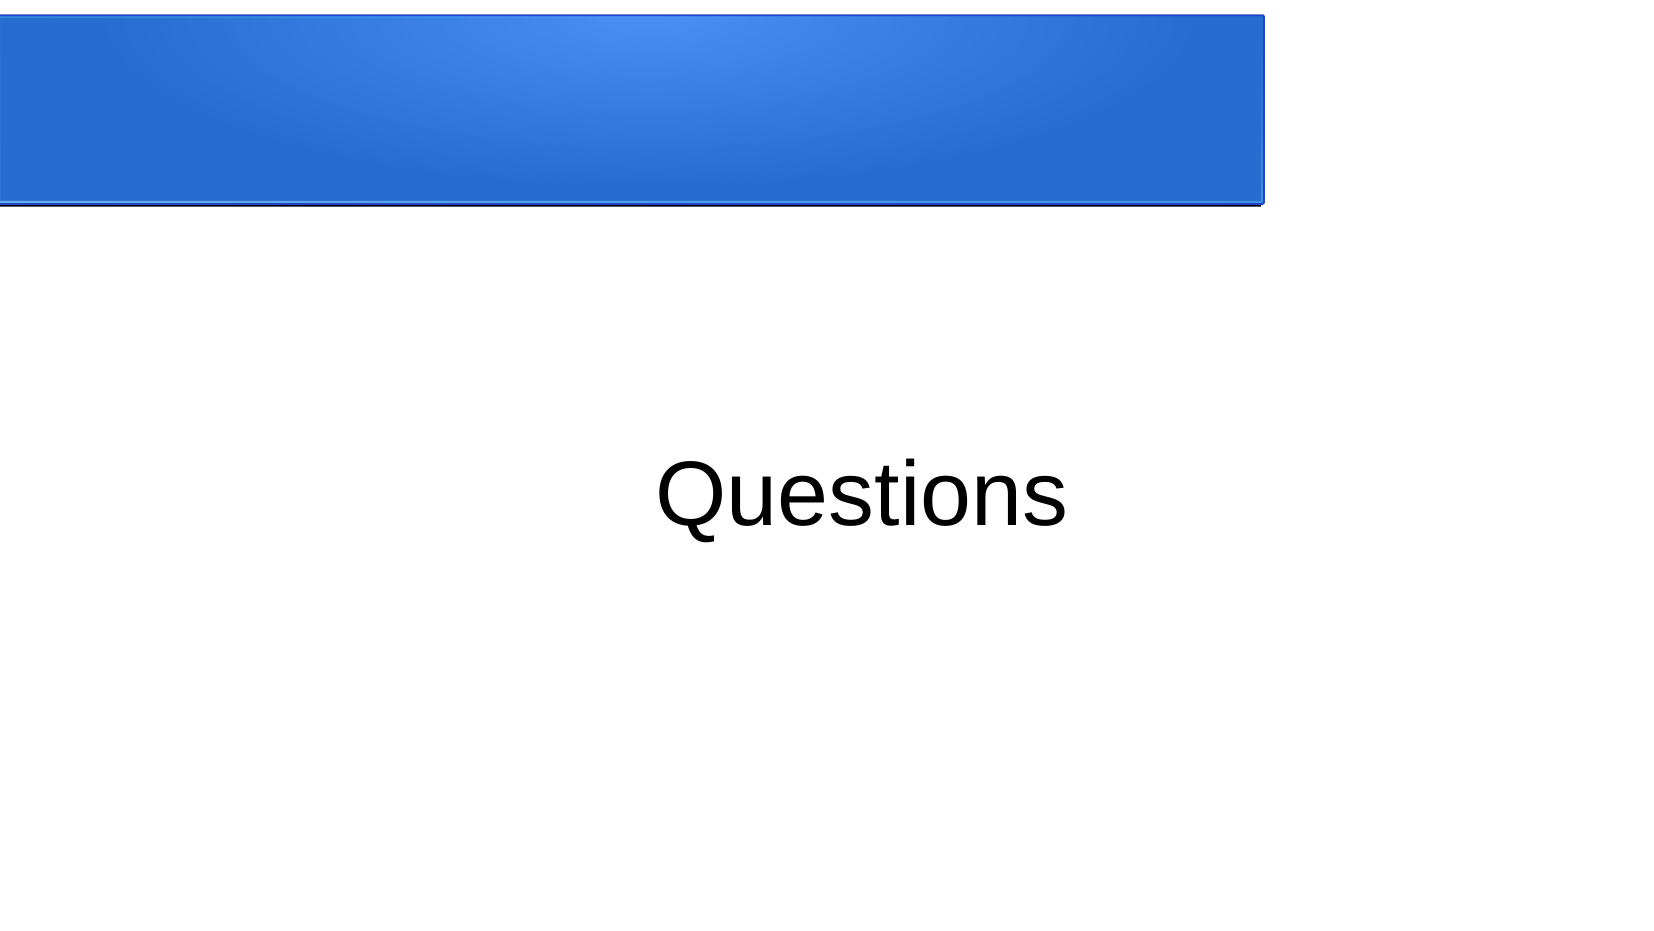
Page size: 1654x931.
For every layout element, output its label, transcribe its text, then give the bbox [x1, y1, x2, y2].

list Questions [82, 224, 1571, 764]
